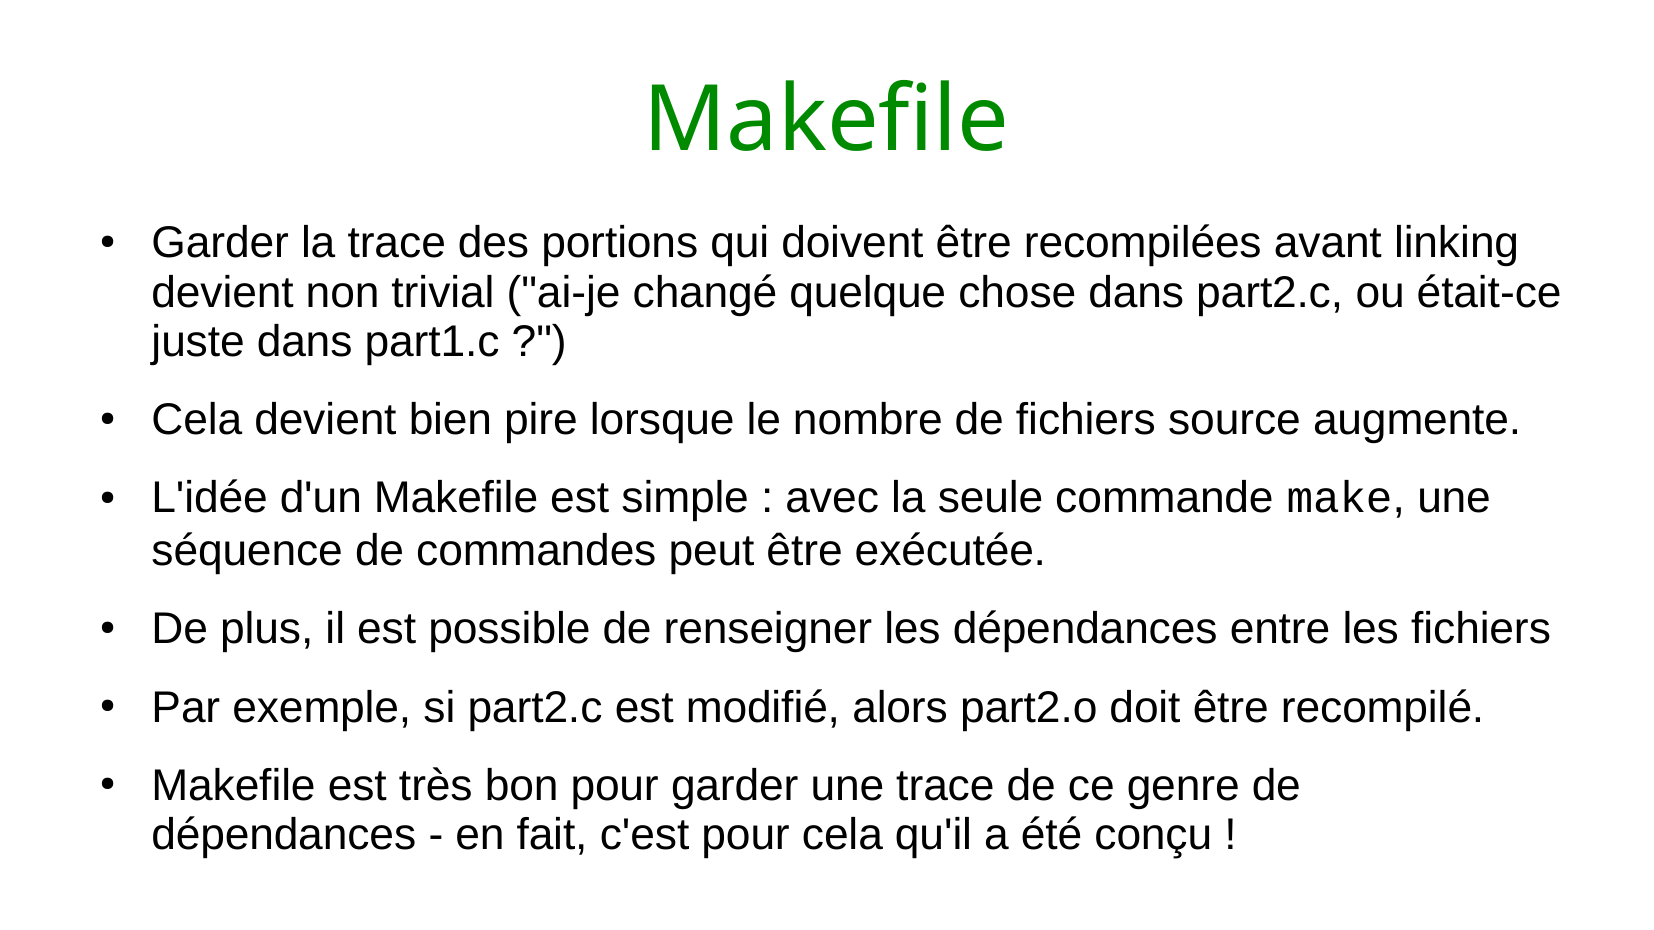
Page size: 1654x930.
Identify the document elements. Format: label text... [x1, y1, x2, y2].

title Makefile [82, 37, 1571, 193]
list Garder la trace des portions qui doivent être recompilées avant linking devient non trivial ("ai-je changé quelque chose dans part2.c, ou était-ce juste dans part1.c ?") Cela devient bien pire lorsque le nombre de fichiers source augmente. L'idée d'un Makefile est simple : avec la seule commande make, une séquence de commandes peut être exécutée. De plus, il est possible de renseigner les dépendances entre les fichiers Par exemple, si part2.c est modifié, alors part2.o doit être recompilé. Makefile est très bon pour garder une trace de ce genre de dépendances - en fait, c'est pour cela qu'il a été conçu ! [82, 217, 1571, 901]
